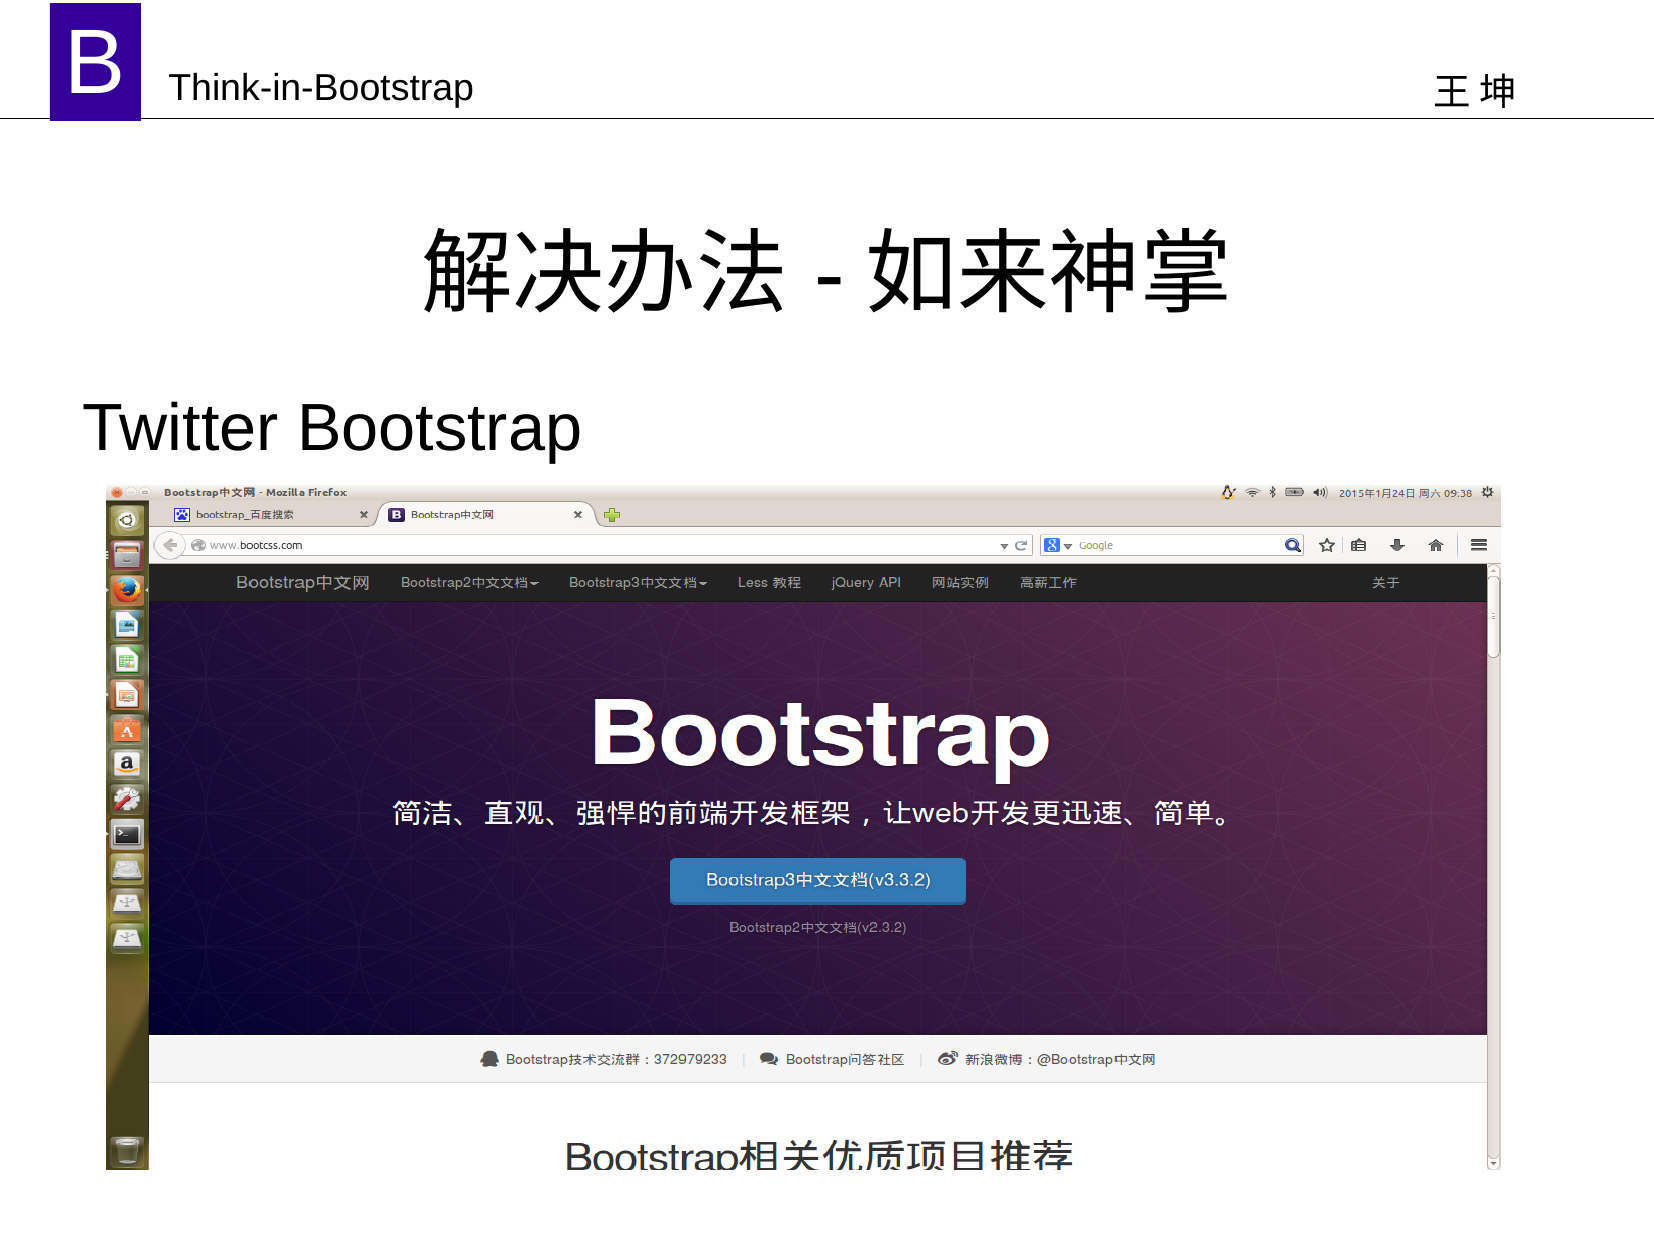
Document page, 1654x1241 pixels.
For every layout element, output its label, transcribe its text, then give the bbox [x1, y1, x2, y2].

title 解决办法-如来神掌 [82, 161, 1571, 369]
picture [106, 484, 1501, 1170]
text_box Think-in-Bootstrap [153, 59, 489, 116]
text_box 王 坤 [1418, 54, 1548, 119]
text_box B [49, 3, 141, 121]
list Twitter Bootstrap [82, 389, 1571, 1109]
